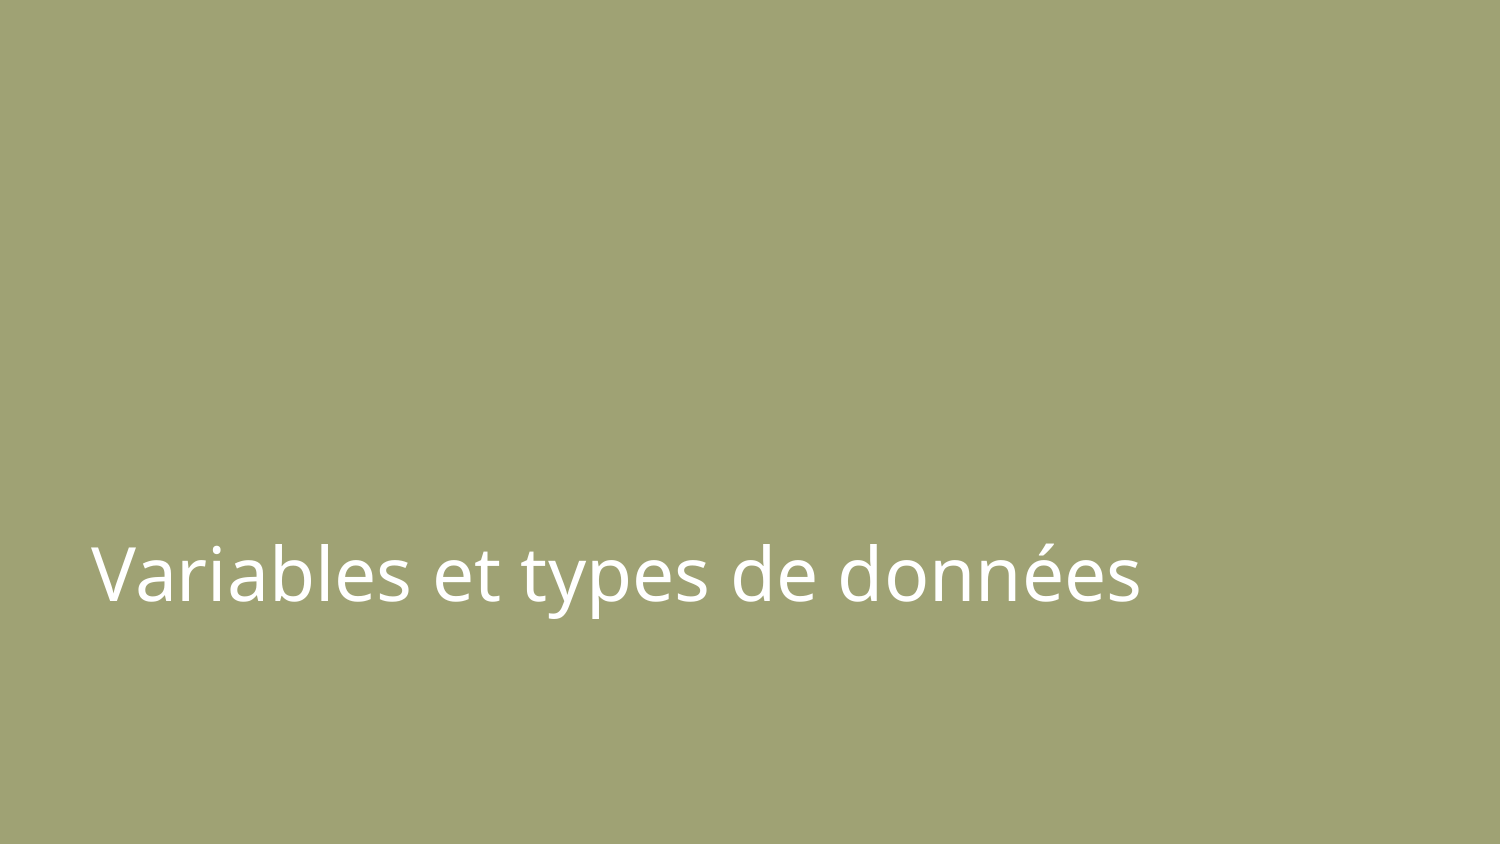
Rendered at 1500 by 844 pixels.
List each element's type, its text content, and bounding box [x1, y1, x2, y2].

text_box Variables et types de données [76, 488, 1341, 655]
